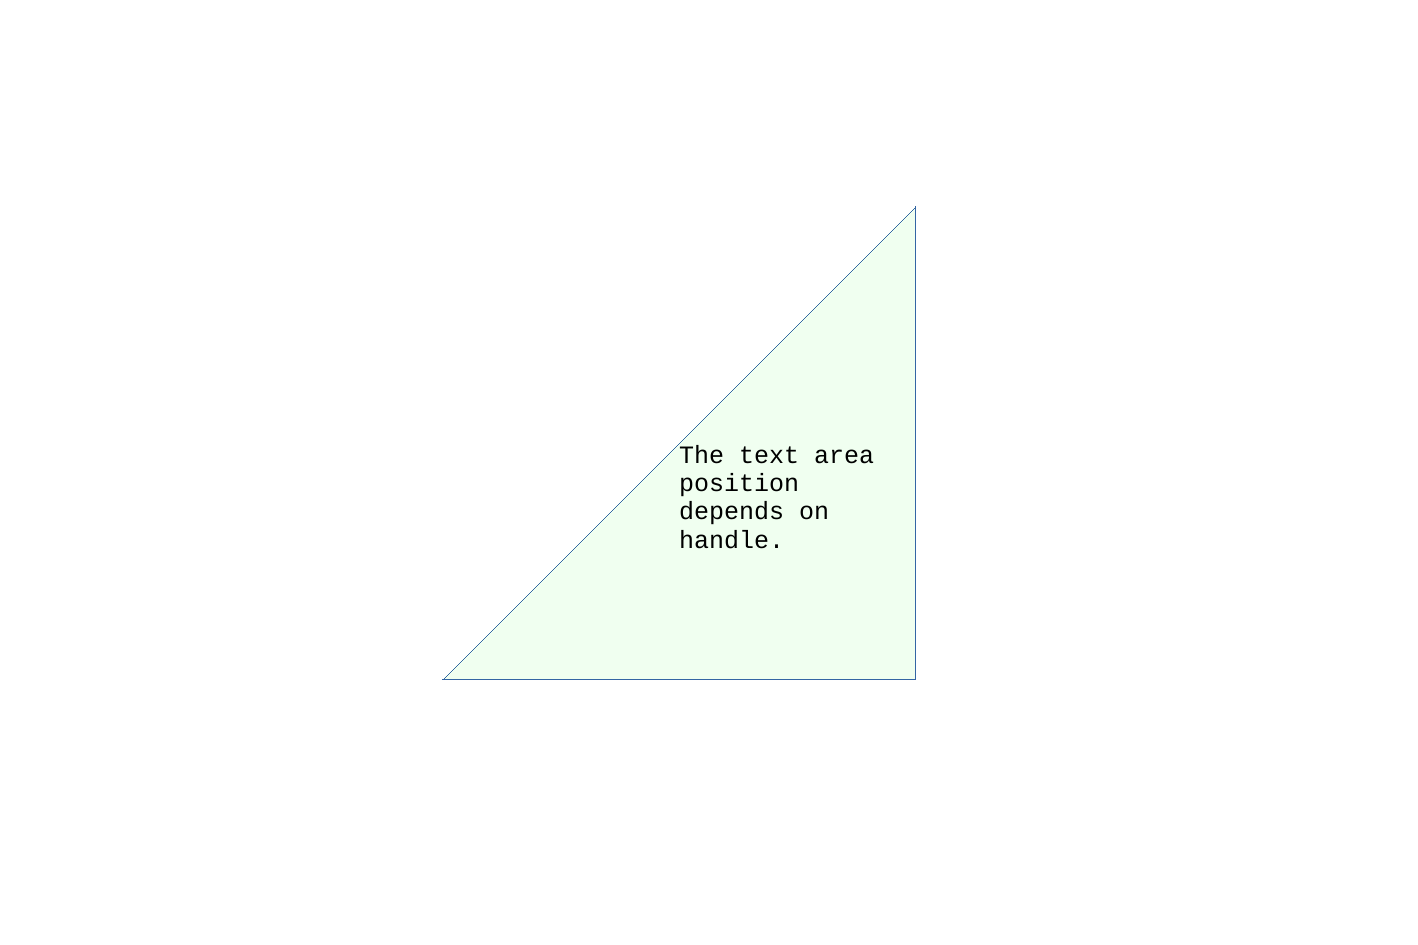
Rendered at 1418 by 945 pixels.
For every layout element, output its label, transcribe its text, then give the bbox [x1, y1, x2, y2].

text_box The text area position depends on handle. [442, 206, 916, 680]
